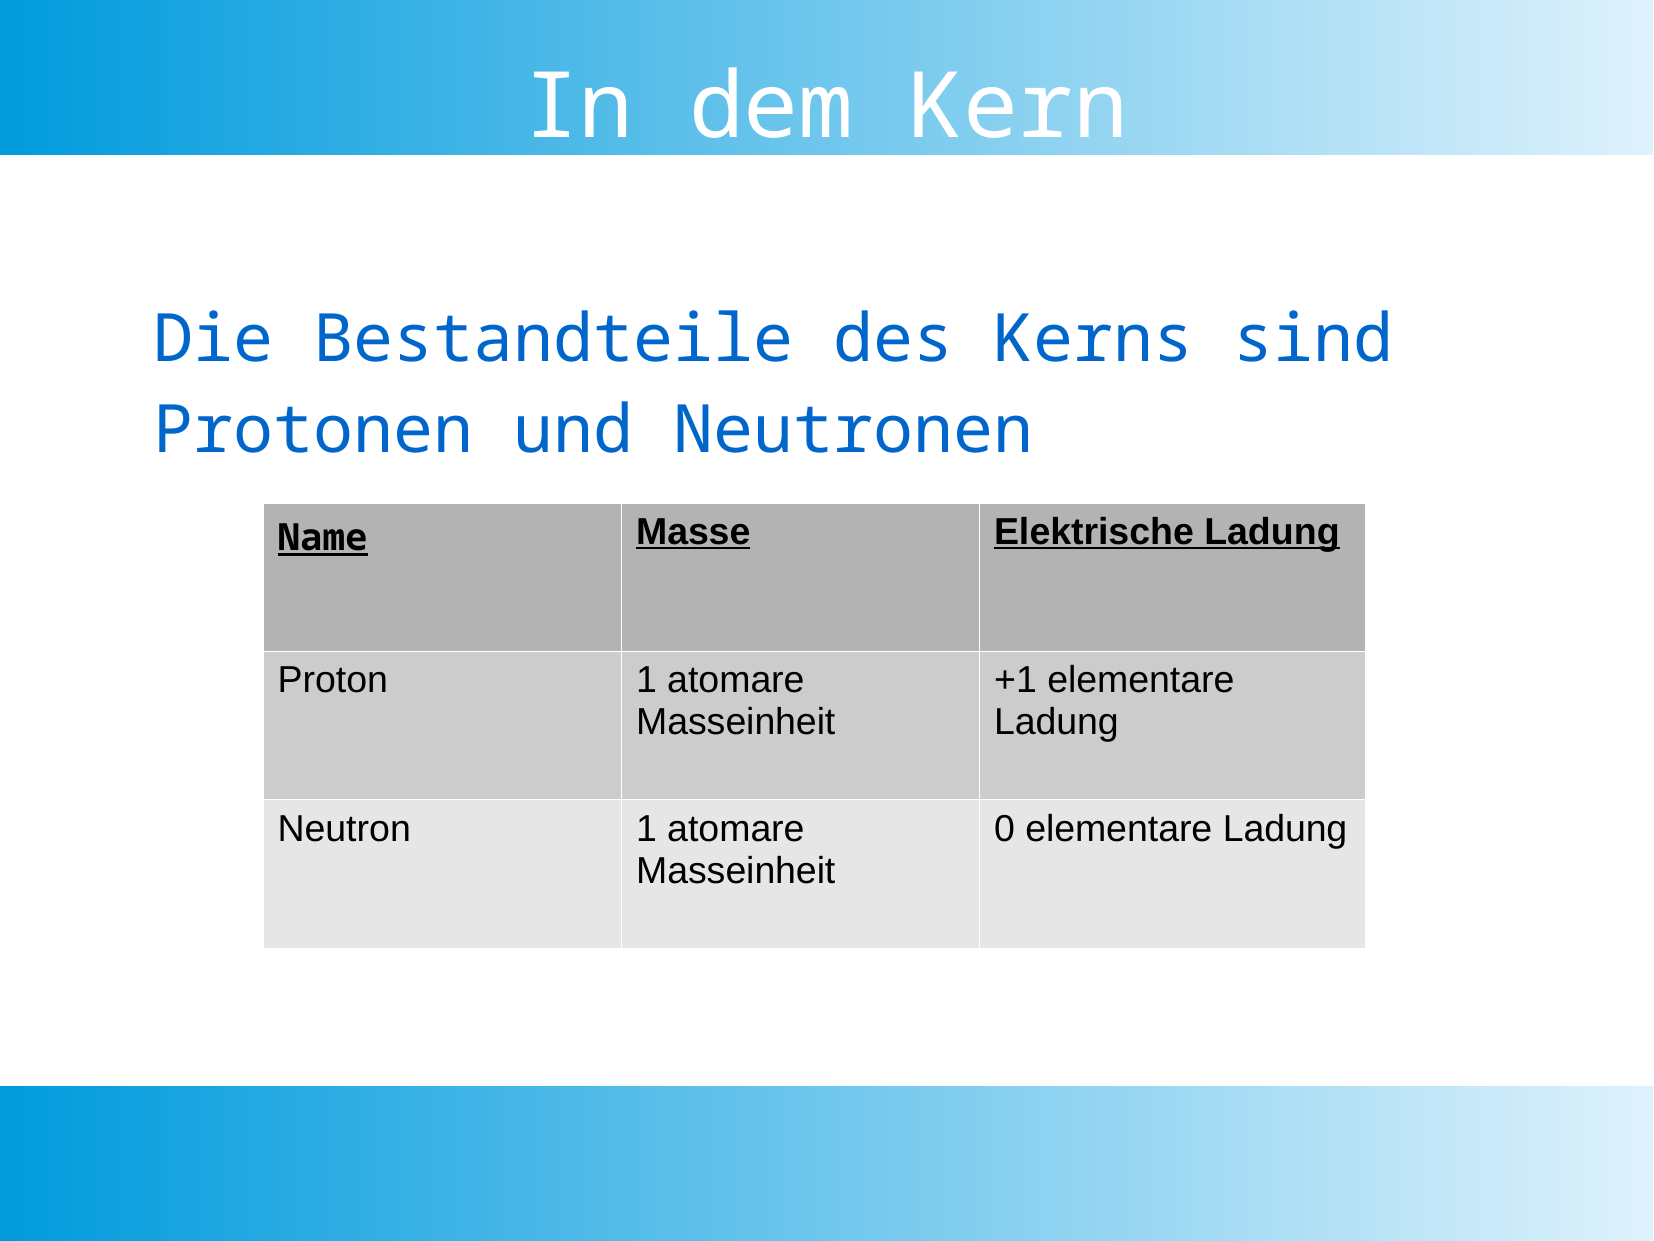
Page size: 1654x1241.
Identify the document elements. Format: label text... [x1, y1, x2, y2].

list Die Bestandteile des Kerns sind Protonen und Neutronen [82, 290, 1571, 1010]
table_cell 1 atomare Masseinheit [622, 652, 979, 799]
table_header Masse [622, 504, 979, 651]
table_cell +1 elementare Ladung [980, 652, 1365, 799]
table_header Elektrische Ladung [980, 504, 1365, 651]
table_header Name [264, 504, 621, 651]
title In dem Kern [82, 40, 1571, 163]
table_cell 0 elementare Ladung [980, 800, 1365, 948]
table_cell Neutron [264, 800, 621, 948]
table_cell Proton [264, 652, 621, 799]
table_cell 1 atomare Masseinheit [622, 800, 979, 948]
